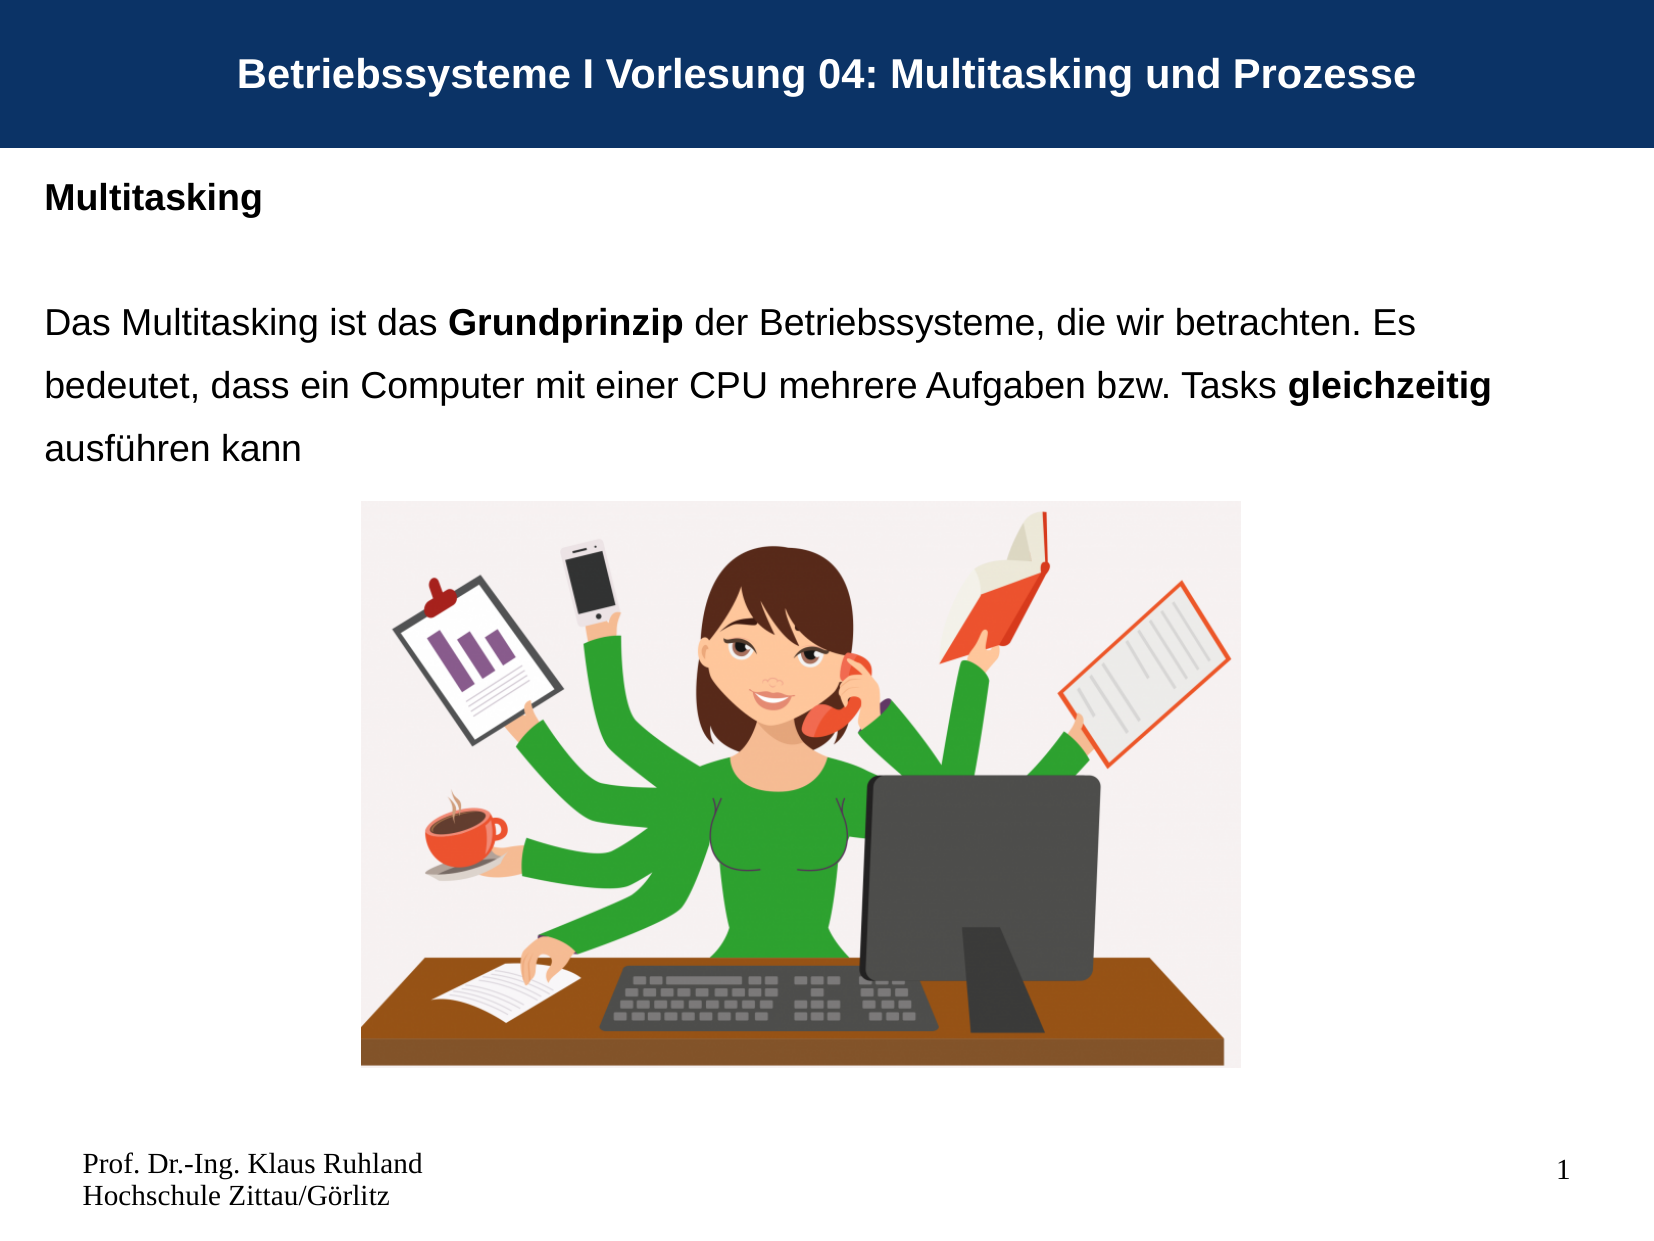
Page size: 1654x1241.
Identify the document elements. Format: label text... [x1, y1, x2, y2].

text_box Multitasking Das Multitasking ist das Grundprinzip der Betriebssysteme, die wir betrachten. Es bedeutet, dass ein Computer mit einer CPU mehrere Aufgaben bzw. Tasks gleichzeitig ausführen kann [29, 147, 1565, 562]
picture [361, 501, 1241, 1068]
